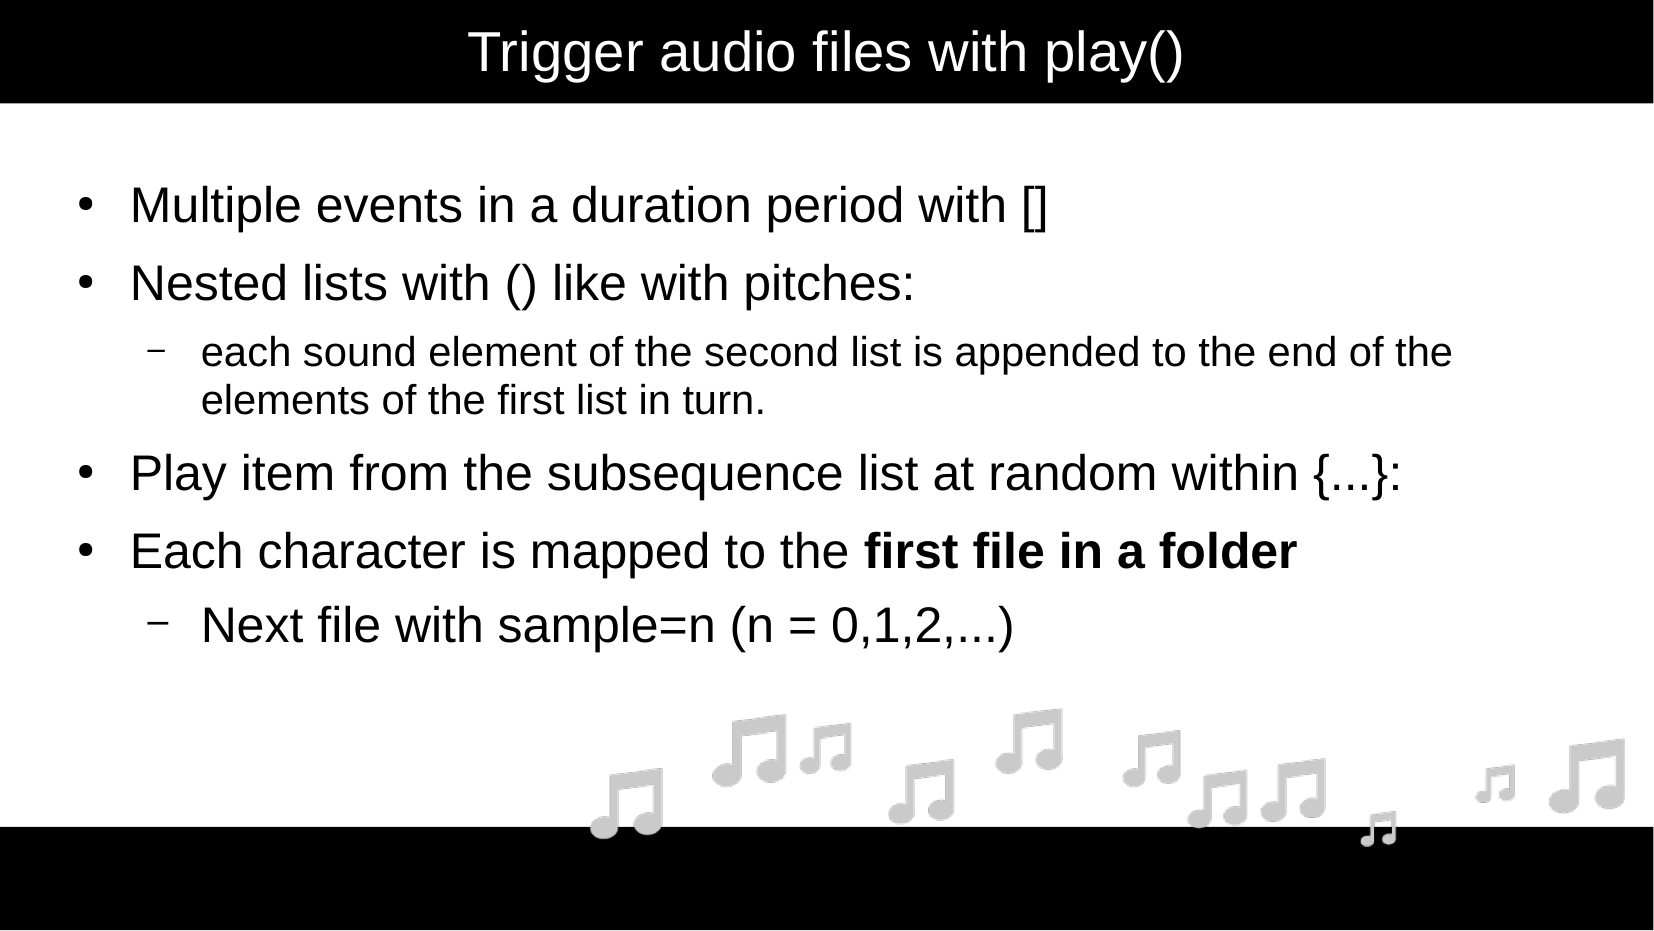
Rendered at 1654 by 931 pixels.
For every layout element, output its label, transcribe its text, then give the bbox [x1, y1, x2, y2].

title Trigger audio files with play() [59, 6, 1595, 98]
list Multiple events in a duration period with [] Nested lists with () like with pitches: each sound element of the second list is appended to the end of the elements of the first list in turn. Play item from the subsequence list at random within {...}: Each character is mapped to the first file in a folder Next file with sample=n (n = 0,1,2,...) [59, 177, 1595, 768]
